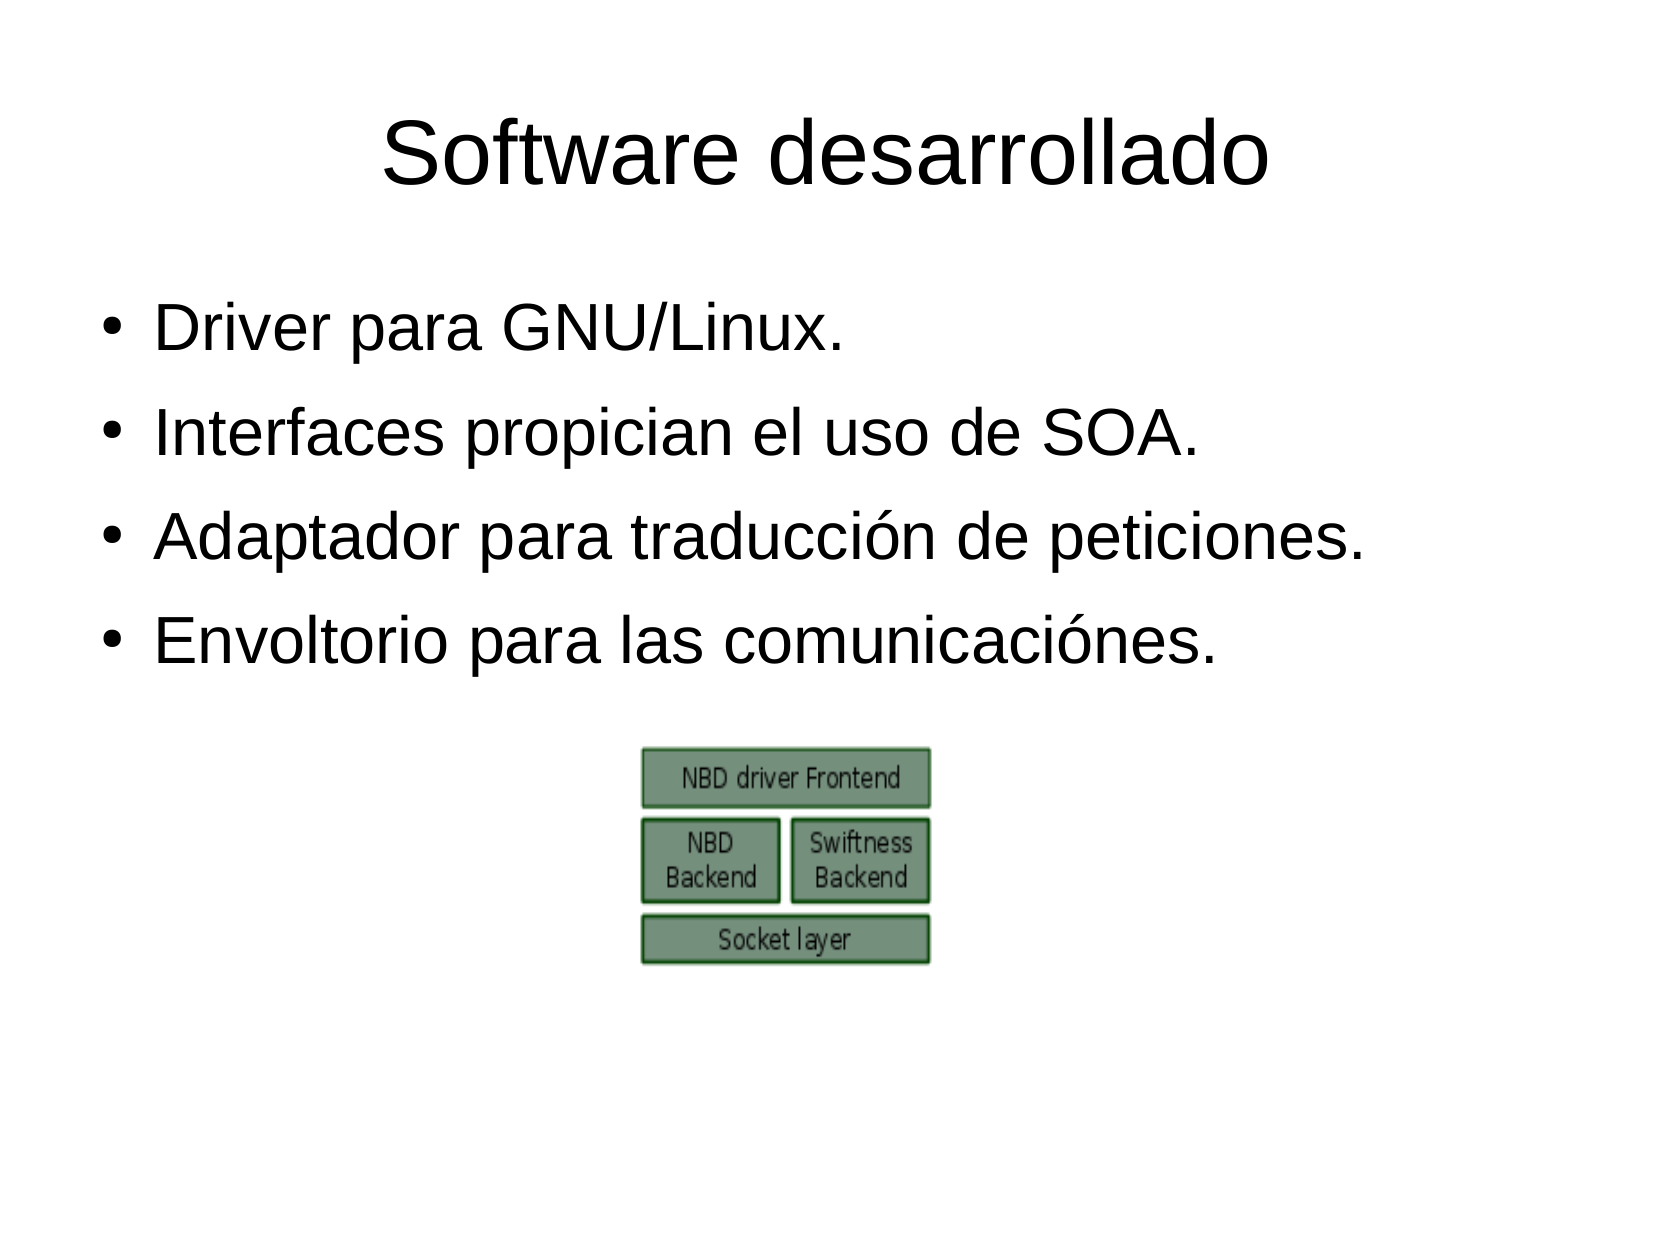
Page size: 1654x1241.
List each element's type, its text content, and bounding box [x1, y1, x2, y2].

picture [632, 738, 939, 971]
list Driver para GNU/Linux. Interfaces propician el uso de SOA. Adaptador para traducción de peticiones. Envoltorio para las comunicaciónes. [82, 290, 1538, 1010]
title Software desarrollado [82, 49, 1571, 257]
